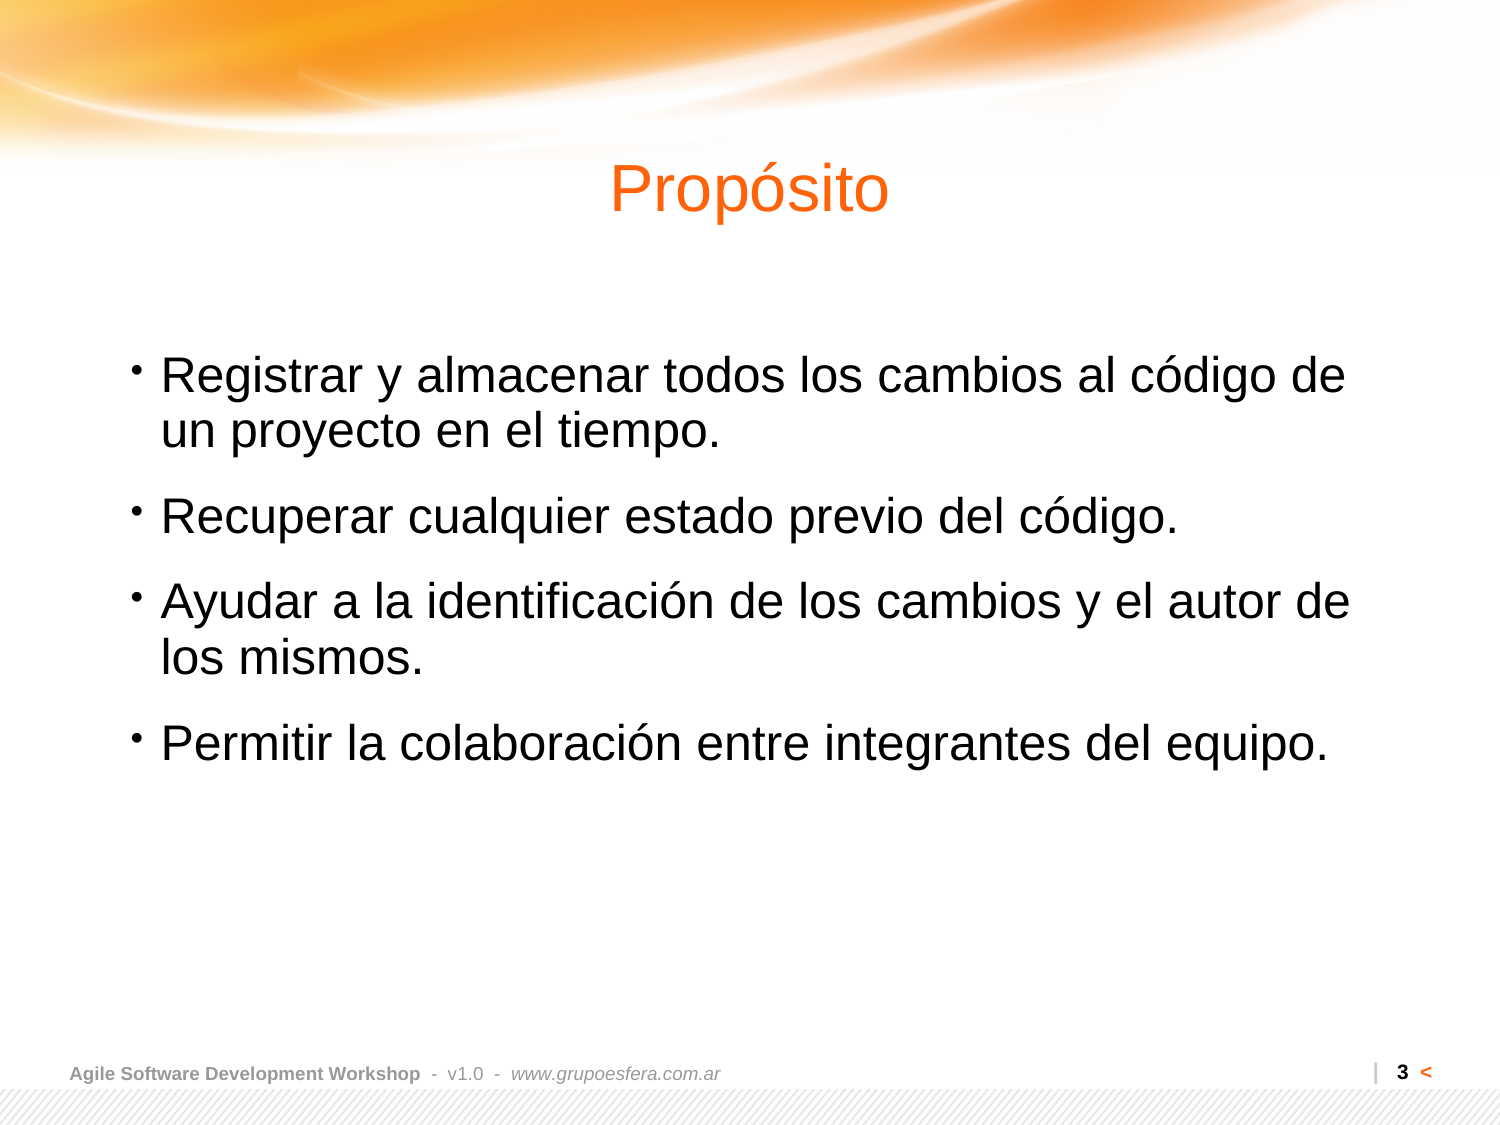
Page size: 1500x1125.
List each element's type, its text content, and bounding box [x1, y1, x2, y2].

title Propósito [143, 133, 1357, 247]
list Registrar y almacenar todos los cambios al código de un proyecto en el tiempo. Recuperar cualquier estado previo del código. Ayudar a la identificación de los cambios y el autor de los mismos. Permitir la colaboración entre integrantes del equipo. [130, 346, 1363, 1002]
picture [0, 1089, 1500, 1125]
picture [0, 0, 1500, 174]
